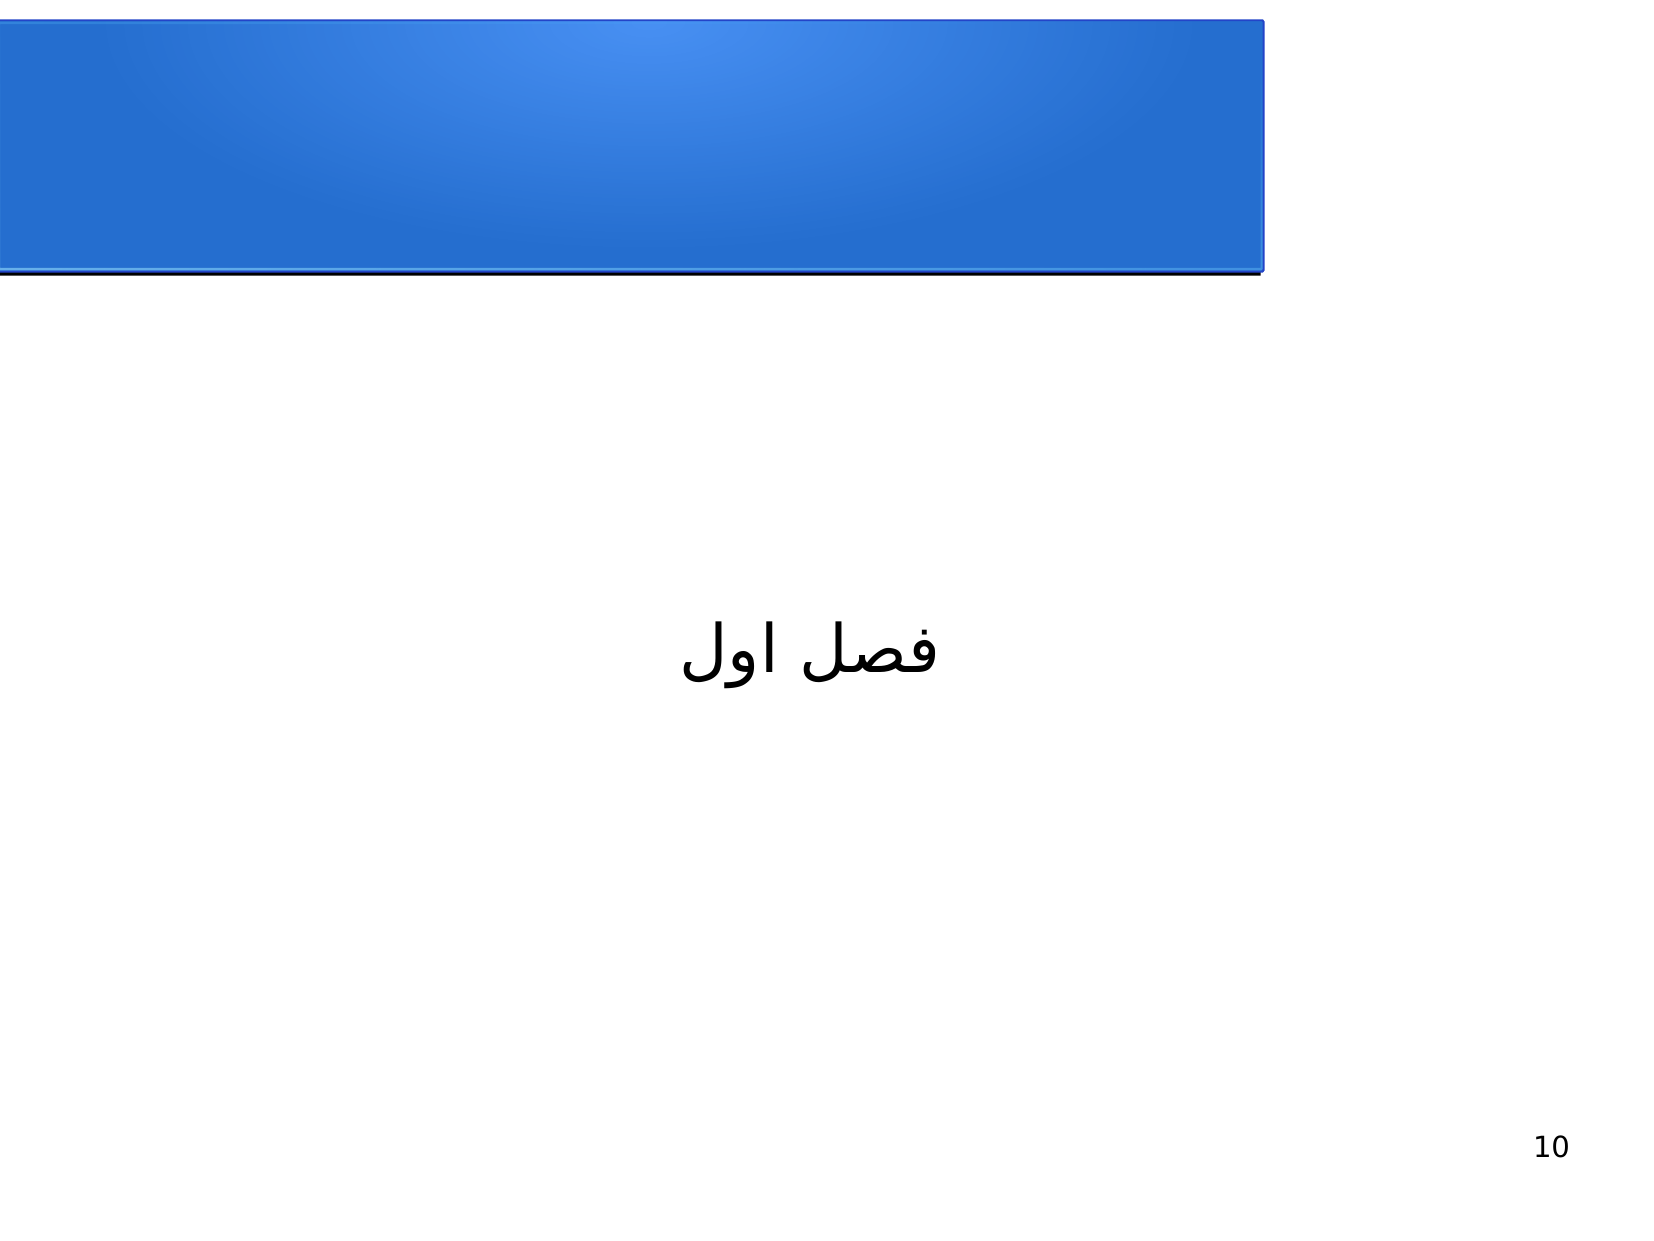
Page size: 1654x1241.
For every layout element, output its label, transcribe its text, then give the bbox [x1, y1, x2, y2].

subtitle فصل اول [82, 290, 1538, 1010]
